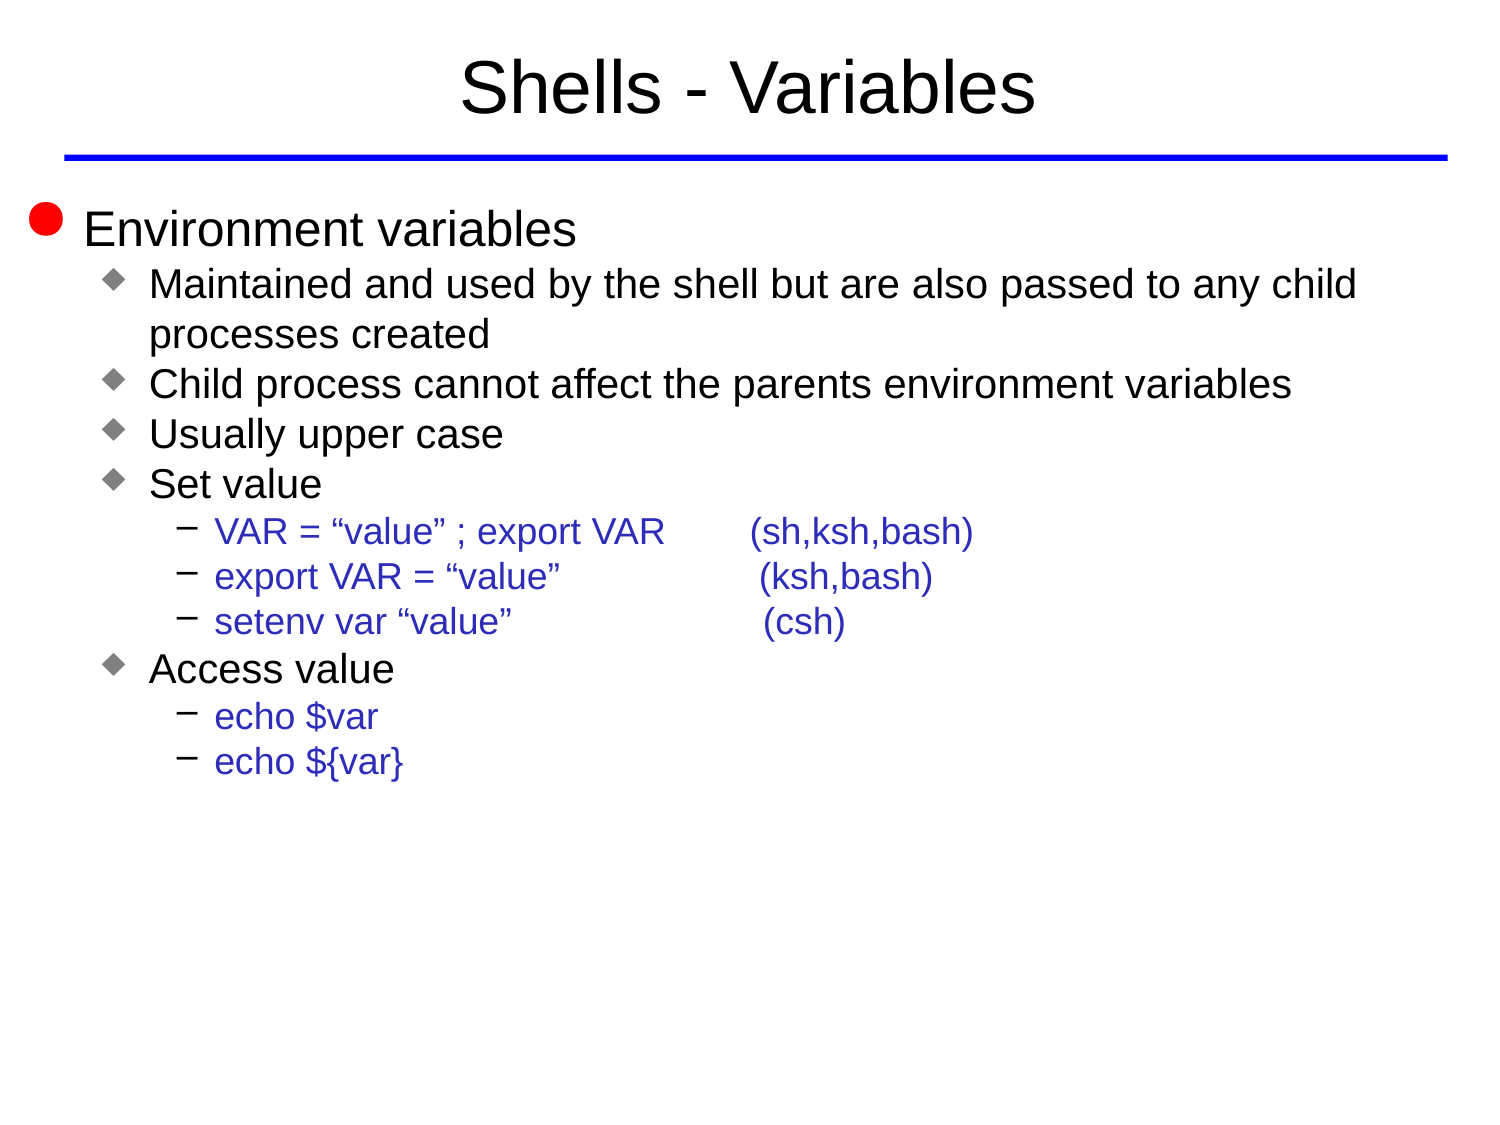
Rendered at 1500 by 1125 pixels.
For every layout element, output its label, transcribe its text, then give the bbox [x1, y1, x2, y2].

title Shells - Variables [115, 21, 1382, 147]
list Environment variables Maintained and used by the shell but are also passed to any child processes created Child process cannot affect the parents environment variables Usually upper case Set value VAR = “value” ; export VAR (sh,ksh,bash) export VAR = “value” (ksh,bash) setenv var “value” (csh) Access value echo $var echo ${var} [11, 189, 1461, 1029]
